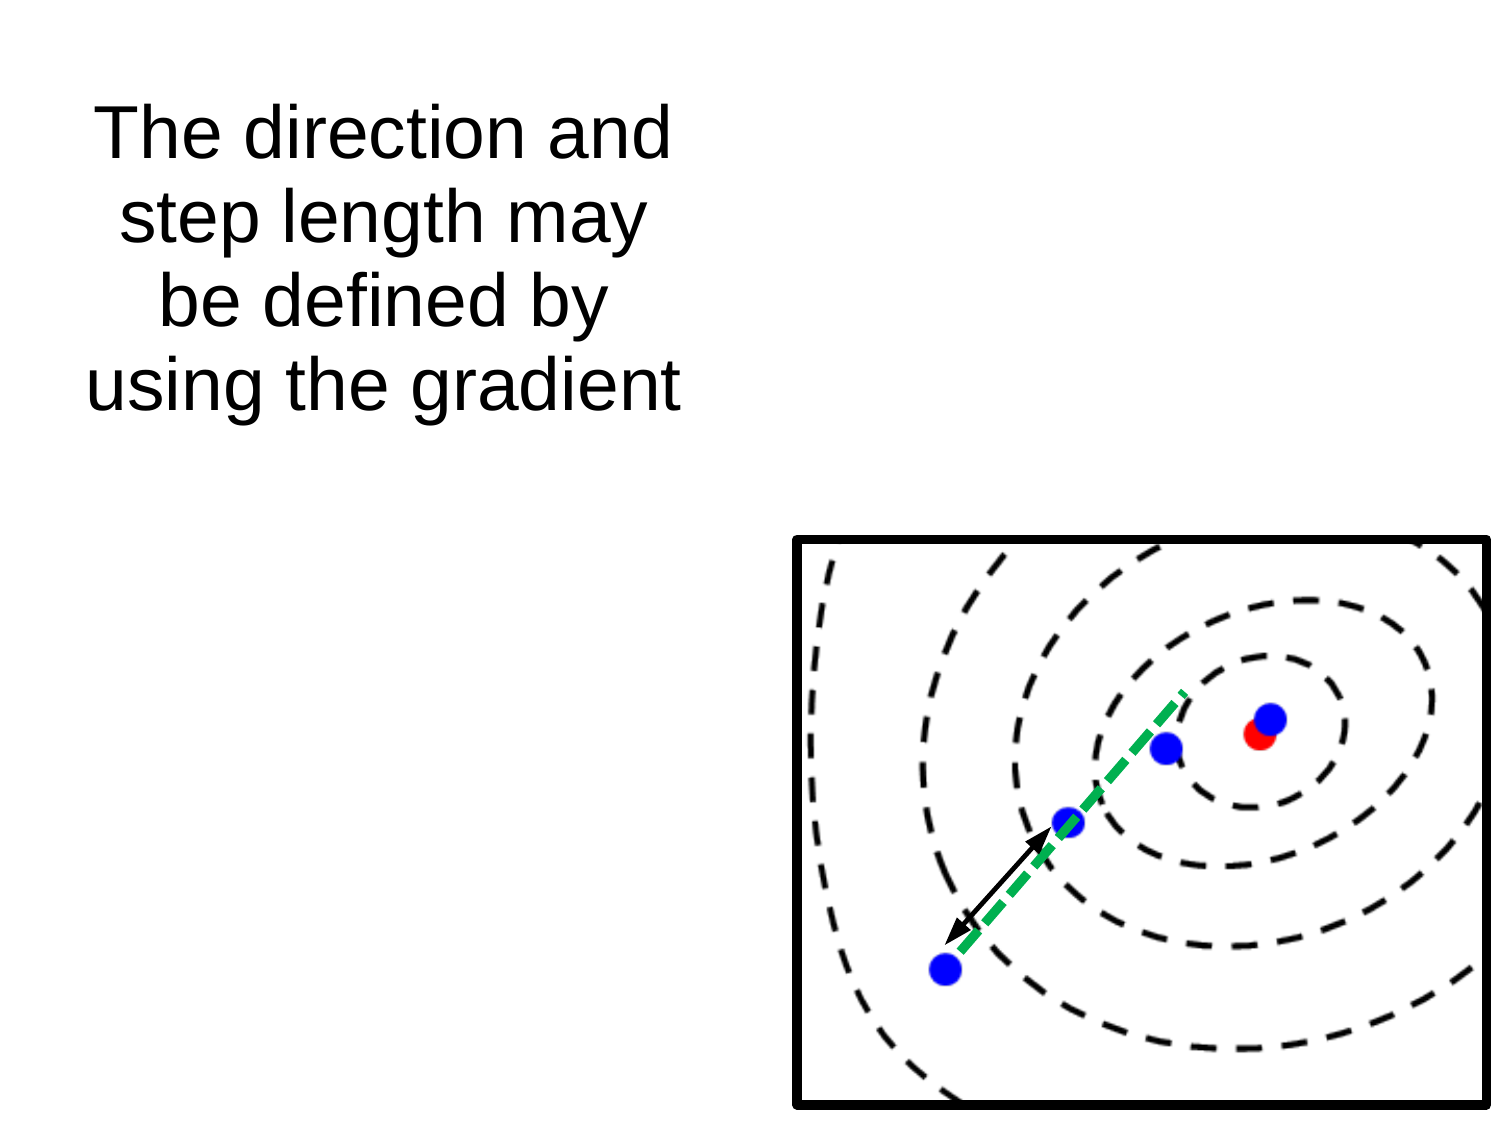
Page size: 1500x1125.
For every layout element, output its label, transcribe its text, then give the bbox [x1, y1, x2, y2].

picture [802, 544, 1482, 1100]
text_box The direction and step length may be defined by using the gradient [70, 82, 709, 434]
